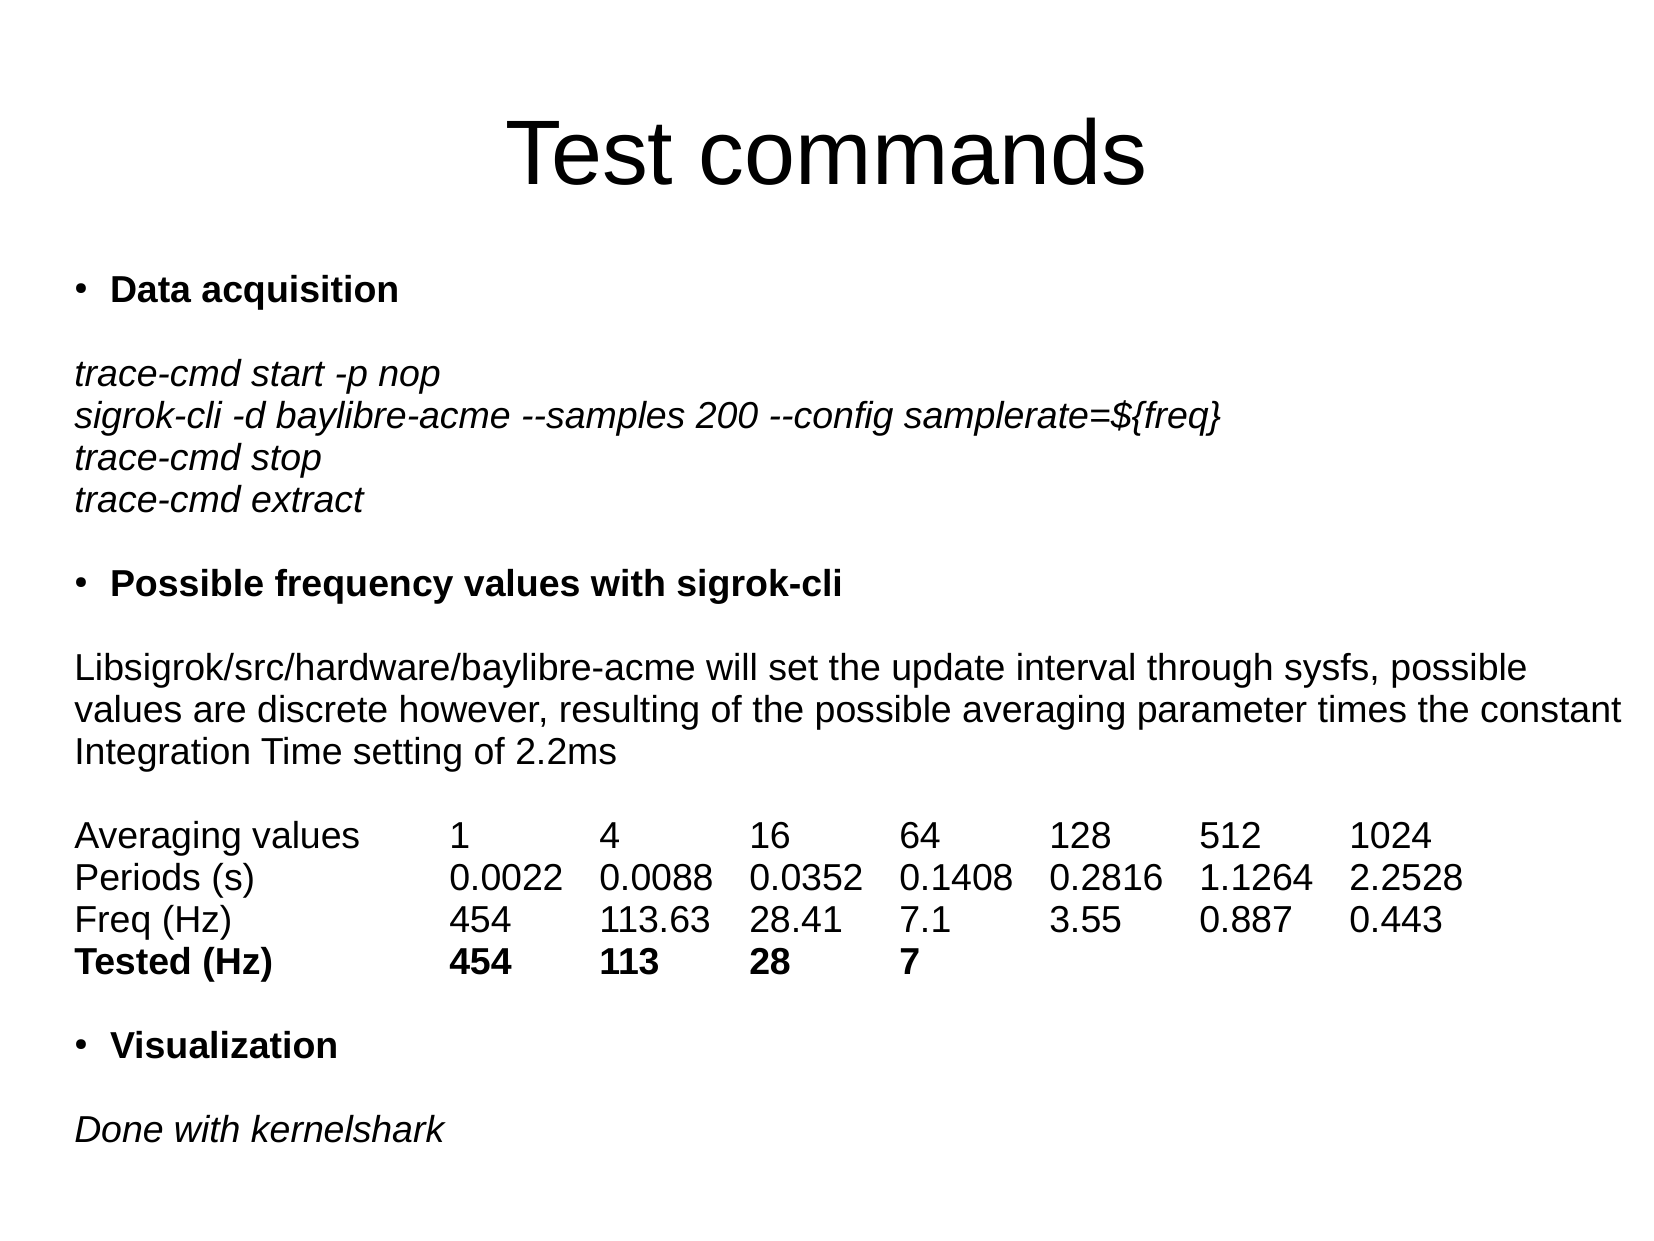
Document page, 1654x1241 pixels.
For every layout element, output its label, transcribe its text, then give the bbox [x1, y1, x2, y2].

title Test commands [82, 49, 1571, 257]
text_box Data acquisition trace-cmd start -p nop sigrok-cli -d baylibre-acme --samples 200 --config samplerate=${freq} trace-cmd stop trace-cmd extract Possible frequency values with sigrok-cli Libsigrok/src/hardware/baylibre-acme will set the update interval through sysfs, possible values are discrete however, resulting of the possible averaging parameter times the constant Integration Time setting of 2.2ms Averaging values 1 4 16 64 128 512 1024 Periods (s) 0.0022 0.0088 0.0352 0.1408 0.2816 1.1264 2.2528 Freq (Hz) 454 113.63 28.41 7.1 3.55 0.887 0.443 Tested (Hz) 454 113 28 7 Visualization Done with kernelshark [59, 261, 1647, 1201]
